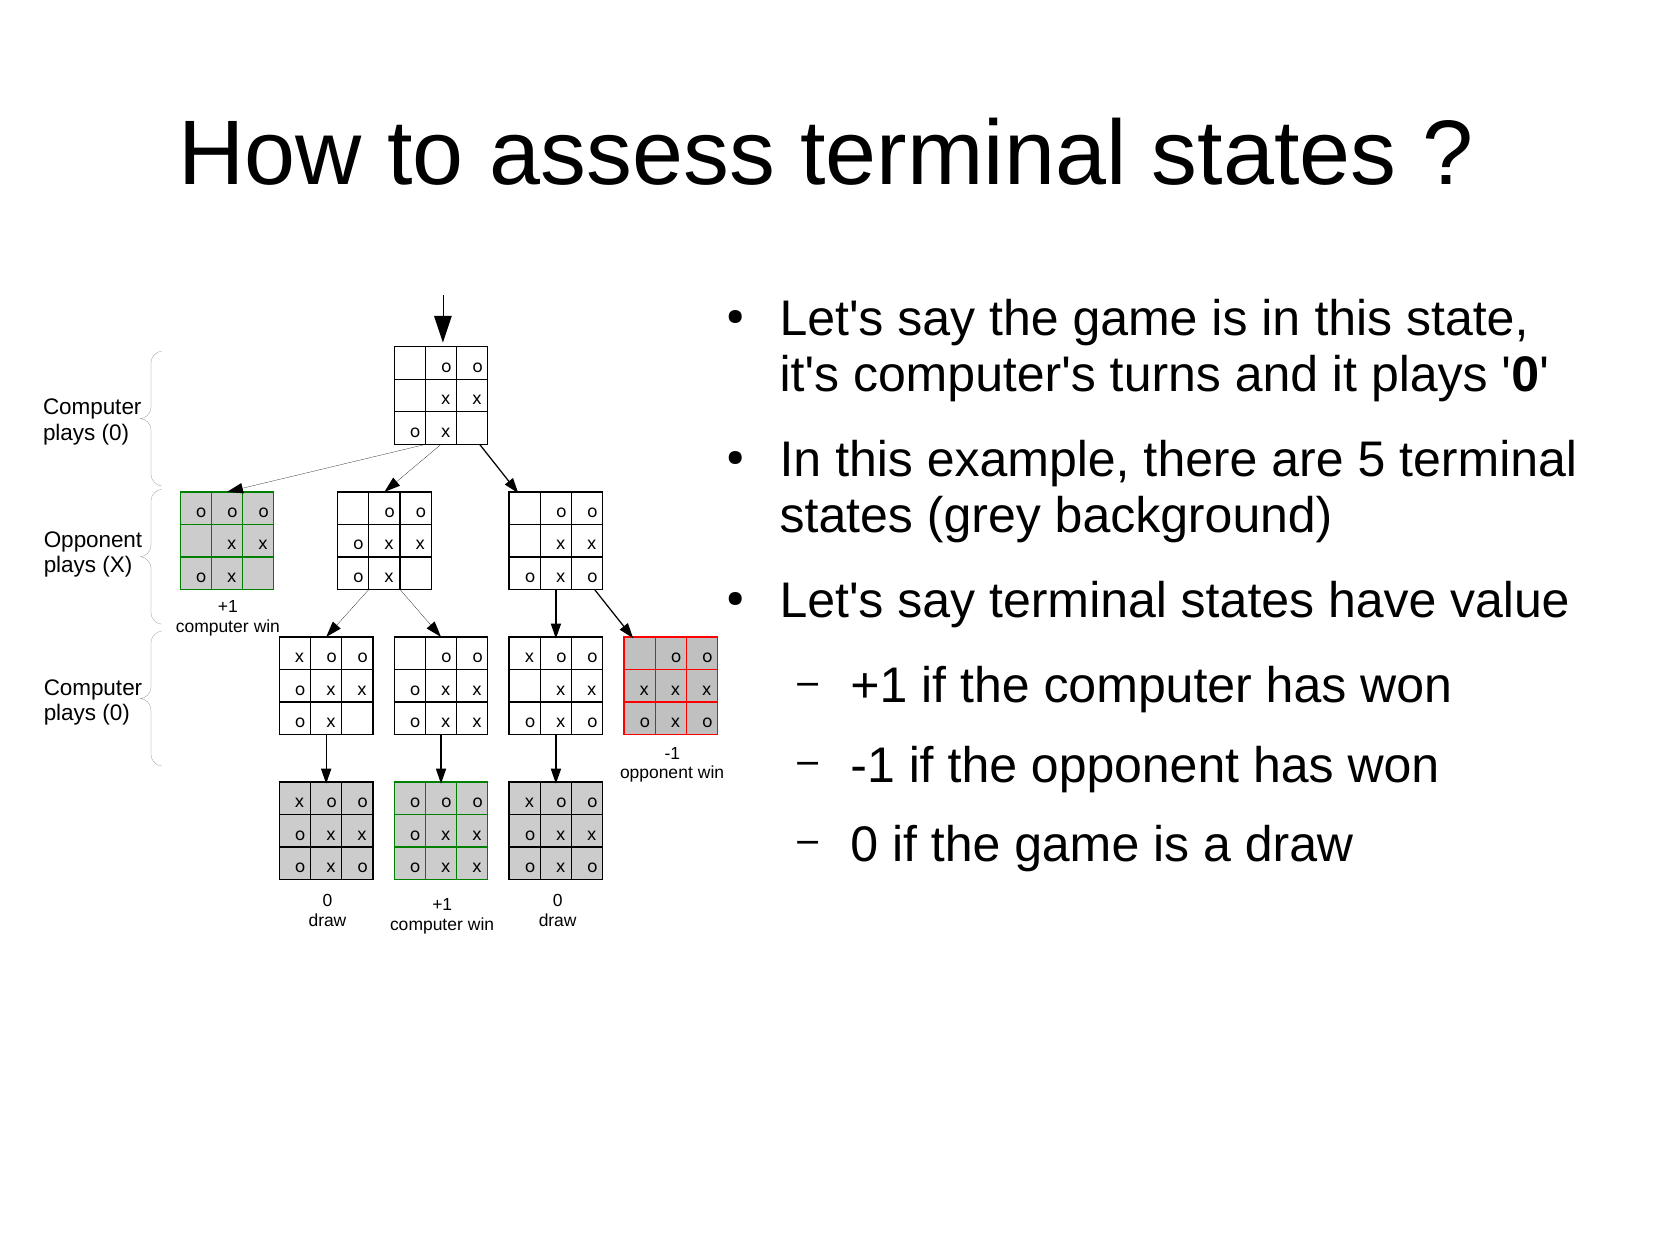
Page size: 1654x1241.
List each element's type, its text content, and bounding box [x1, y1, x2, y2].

title How to assess terminal states ? [82, 49, 1571, 257]
chart [0, 277, 1178, 1010]
list Let's say the game is in this state, it's computer's turns and it plays '0' In this example, there are 5 terminal states (grey background) Let's say terminal states have value +1 if the computer has won -1 if the opponent has won 0 if the game is a draw [1178, 290, 1583, 1010]
